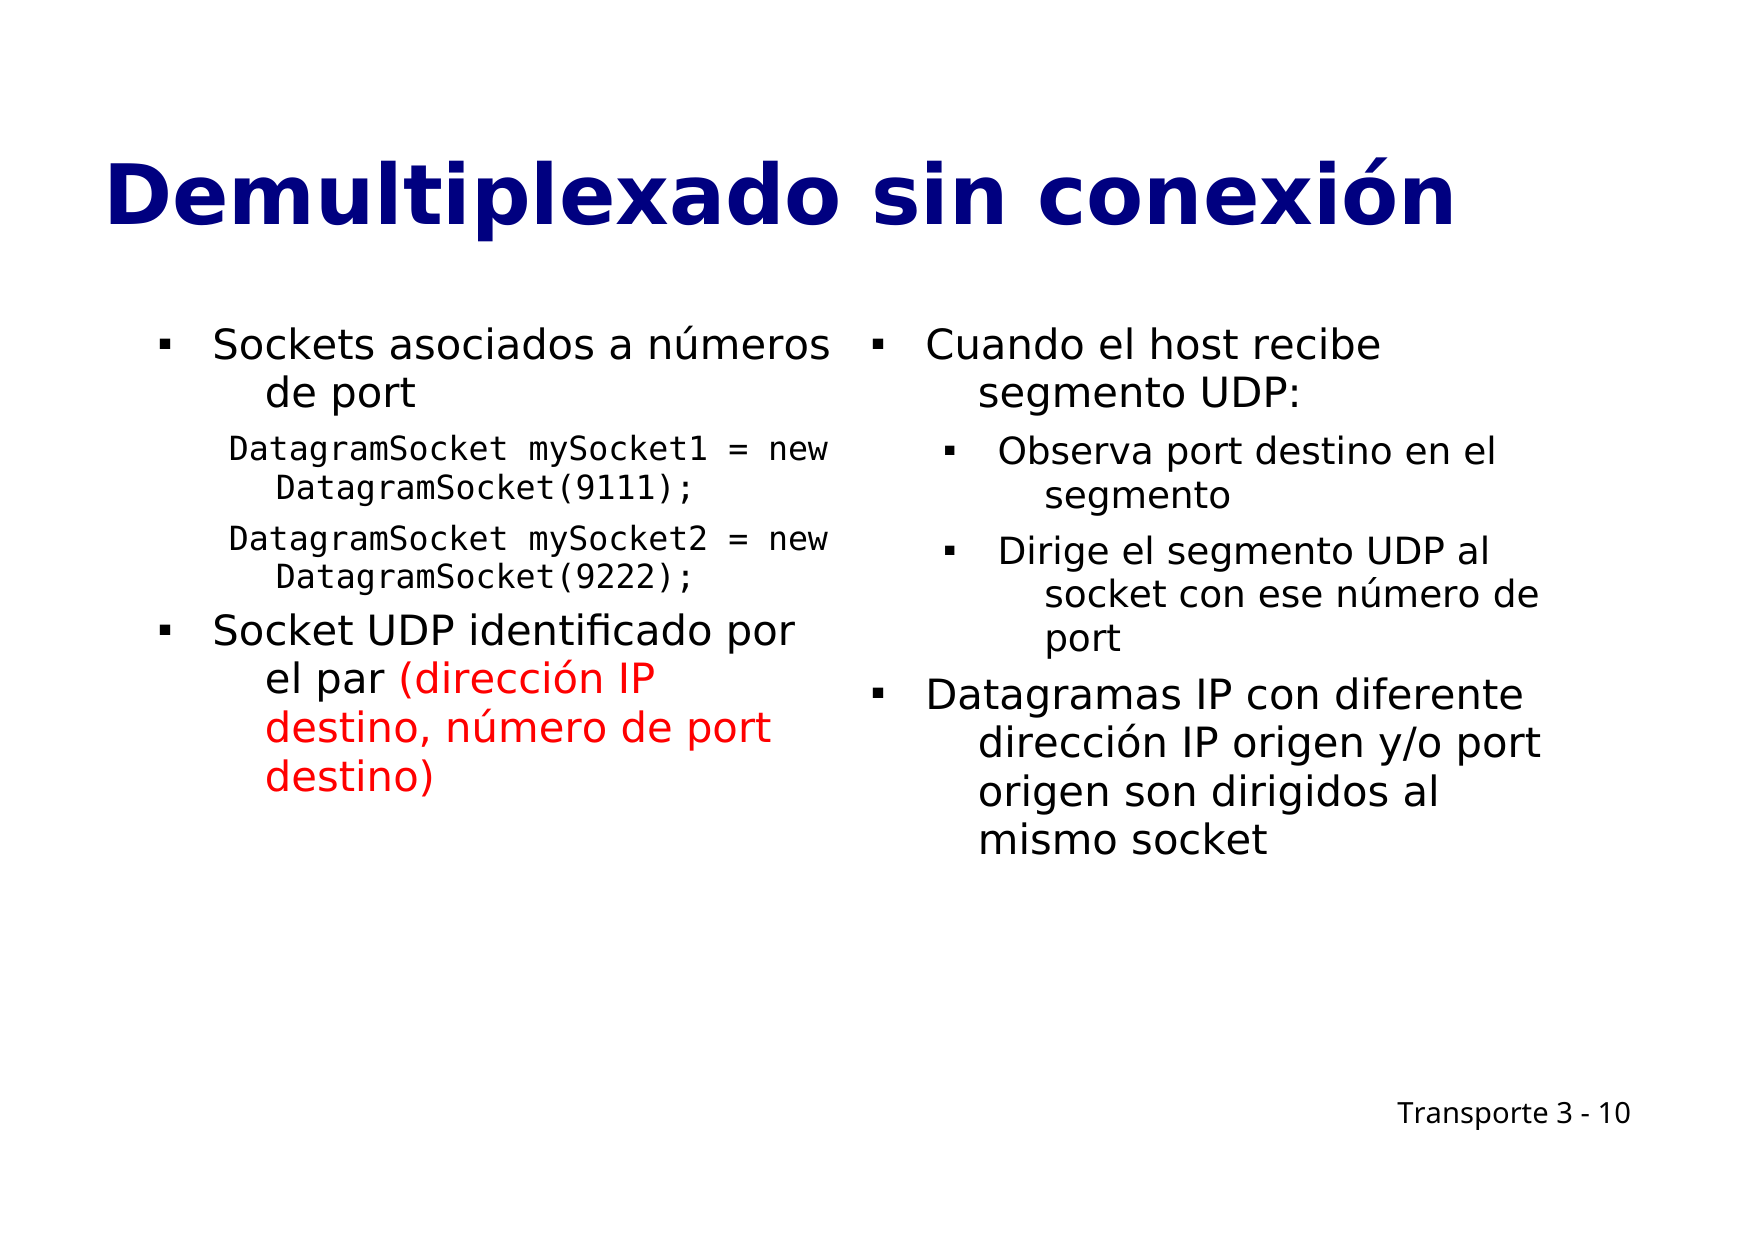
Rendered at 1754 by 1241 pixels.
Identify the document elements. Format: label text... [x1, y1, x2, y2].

title Demultiplexado sin conexión [88, 95, 1654, 298]
list Cuando el host recibe segmento UDP: Observa port destino en el segmento Dirige el segmento UDP al socket con ese número de port Datagramas IP con diferente dirección IP origen y/o port origen son dirigidos al mismo socket [866, 320, 1546, 1082]
list Sockets asociados a números de port DatagramSocket mySocket1 = new DatagramSocket(9111); DatagramSocket mySocket2 = new DatagramSocket(9222); Socket UDP identificado por el par (dirección IP destino, número de port destino) [154, 320, 833, 1082]
